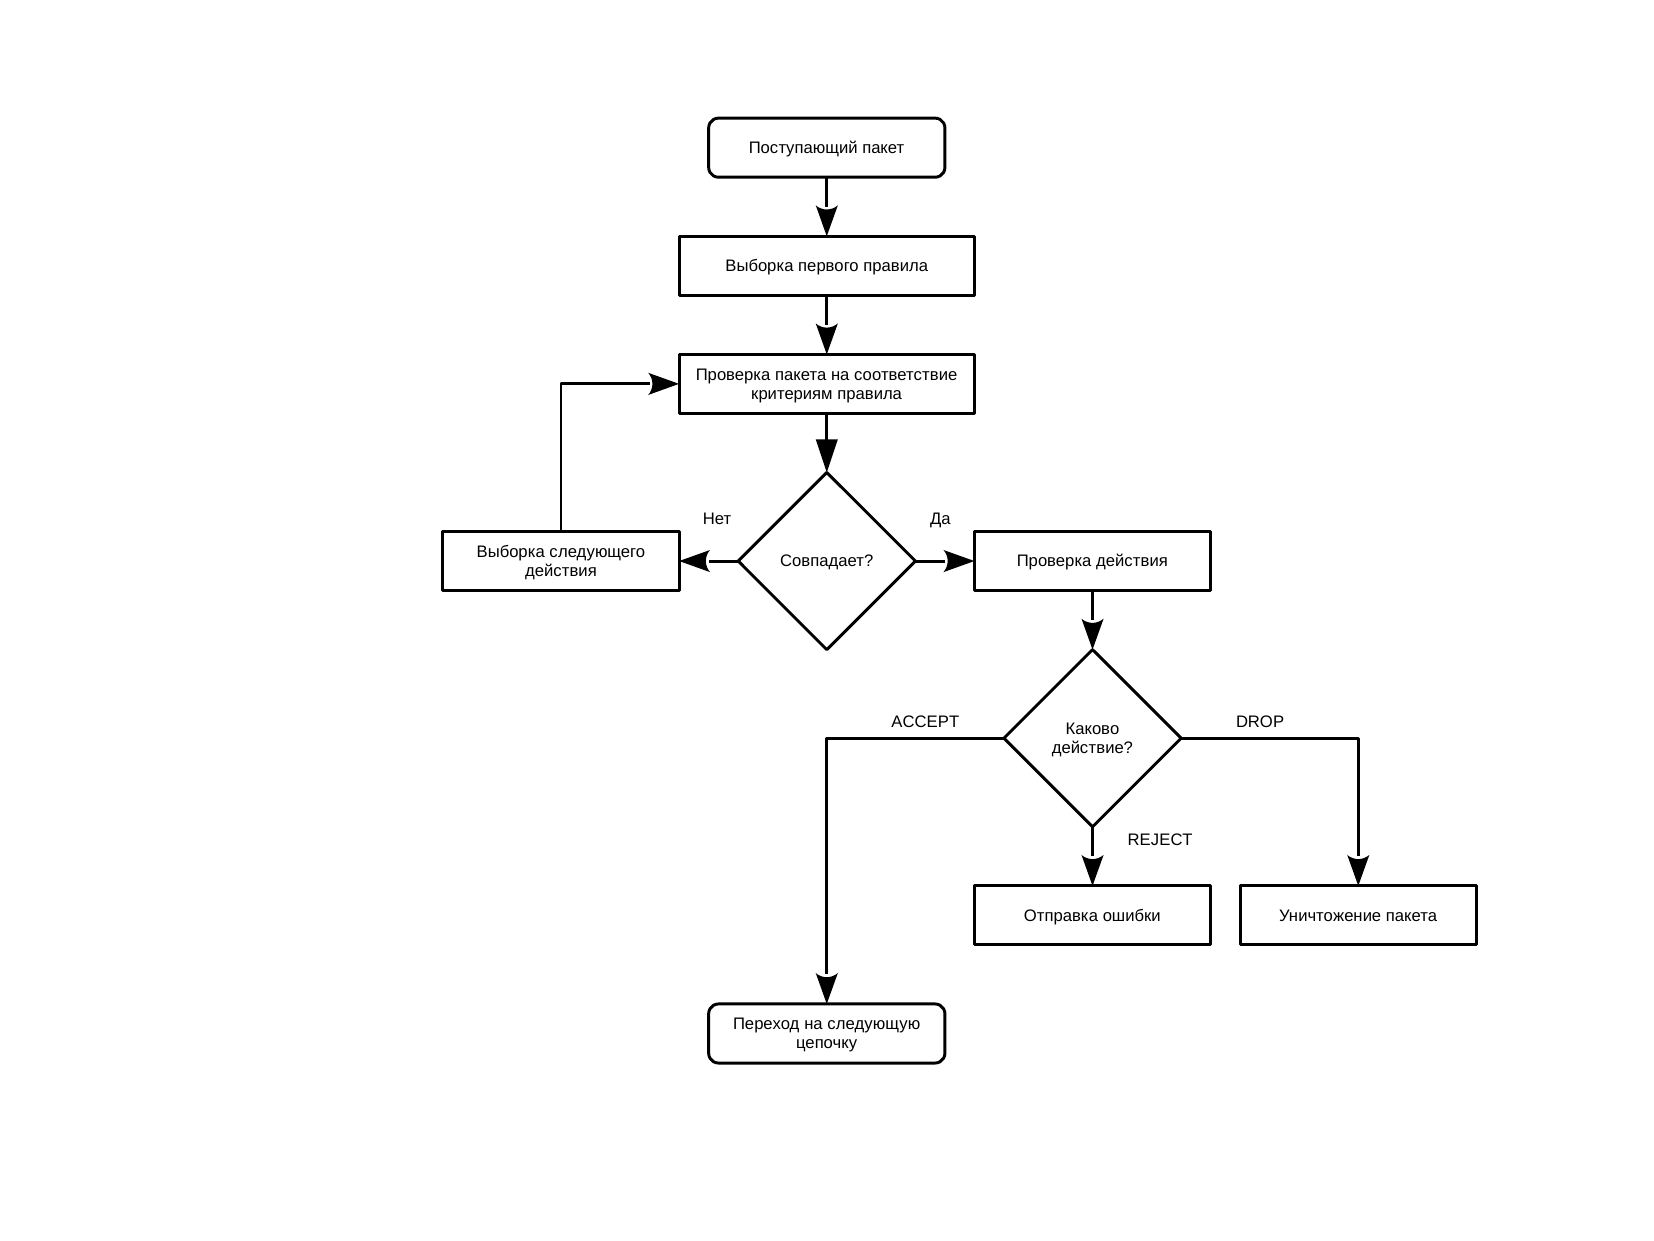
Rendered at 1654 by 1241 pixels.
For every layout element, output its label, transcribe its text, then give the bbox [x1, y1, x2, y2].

text_box Проверка пакета на соответствие критериям правила [679, 354, 975, 414]
text_box Переход на следующую цепочку [708, 1003, 945, 1064]
text_box Нет [688, 501, 747, 536]
text_box Отправка ошибки [974, 885, 1211, 945]
text_box REJECT [1113, 822, 1208, 857]
text_box Проверка действия [974, 531, 1211, 591]
text_box DROP [1221, 704, 1300, 739]
text_box Да [915, 501, 966, 536]
text_box Выборка следующего действия [442, 531, 680, 591]
text_box Каково действие? [1004, 650, 1181, 827]
text_box Выборка первого правила [679, 236, 975, 296]
text_box Совпадает? [738, 472, 915, 650]
text_box Уничтожение пакета [1240, 885, 1477, 945]
text_box ACCEPT [876, 704, 975, 739]
text_box Поступающий пакет [708, 118, 945, 178]
